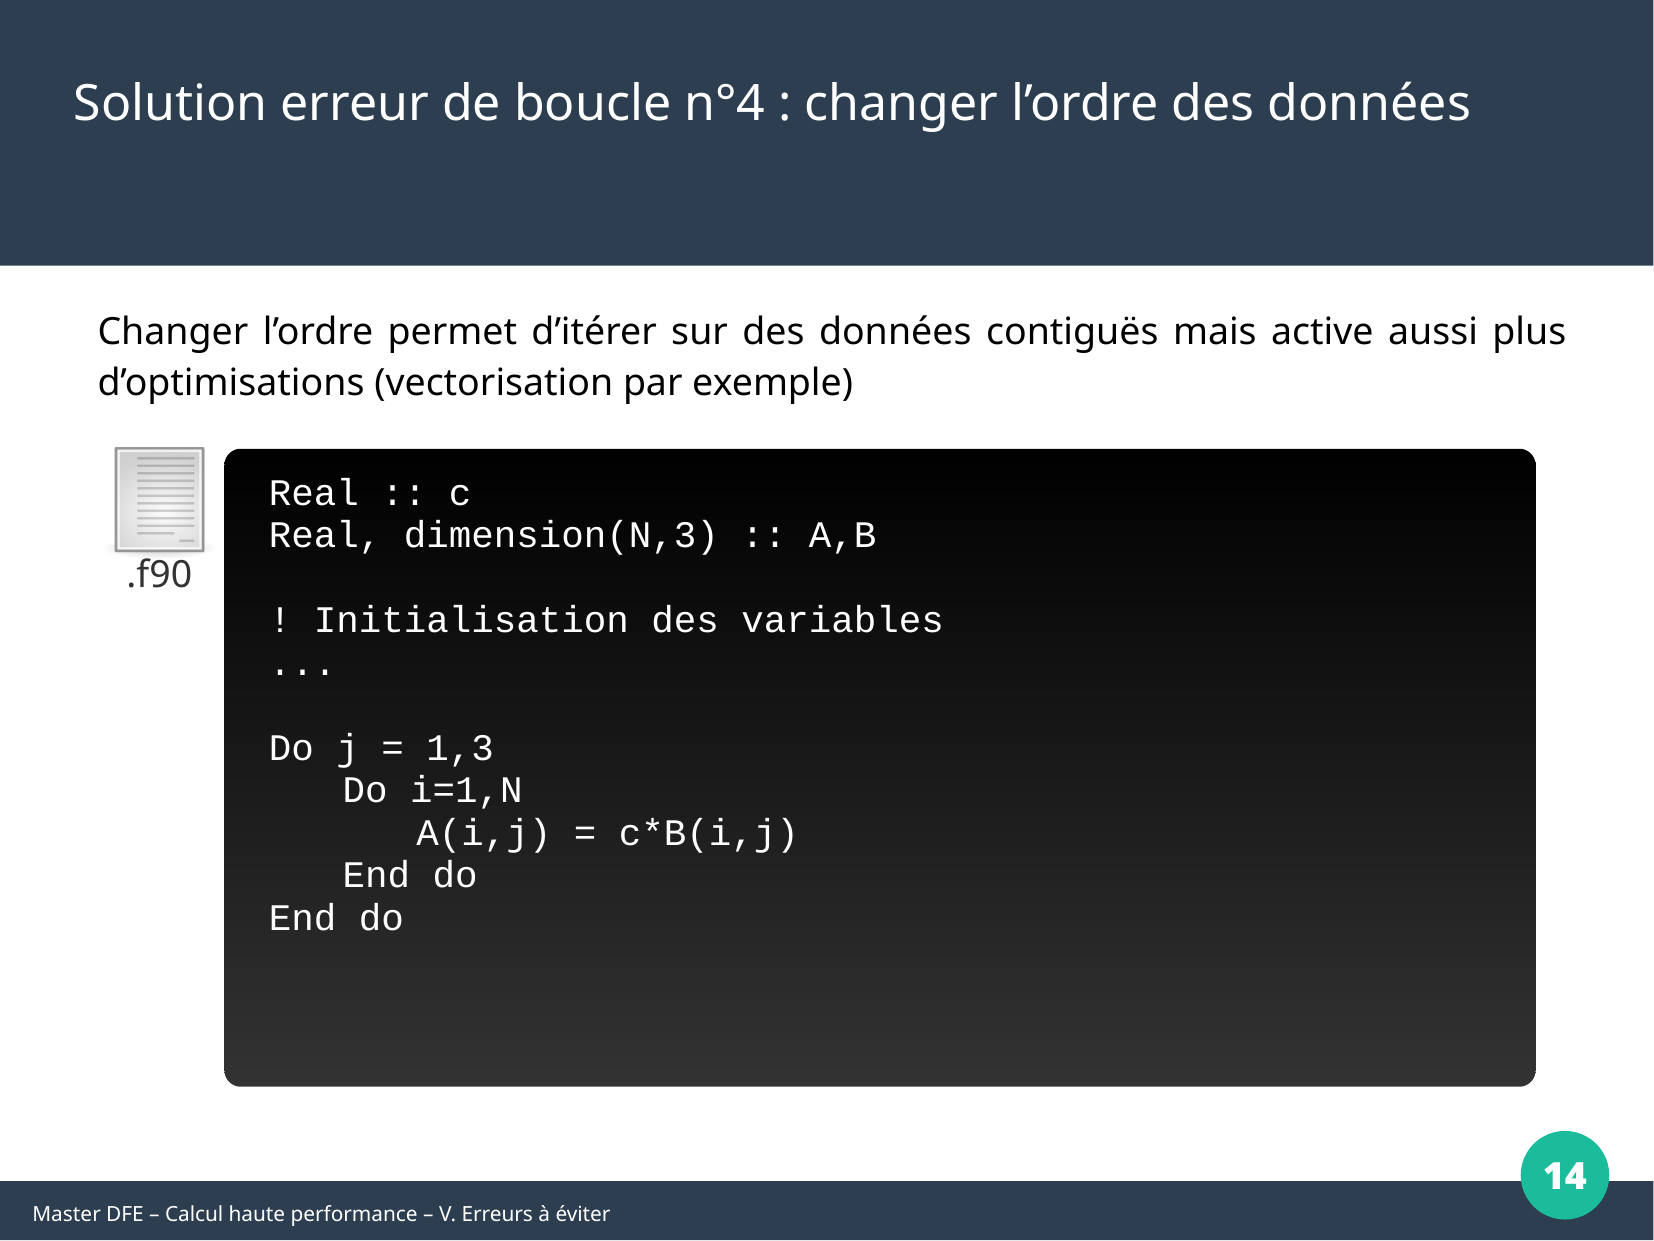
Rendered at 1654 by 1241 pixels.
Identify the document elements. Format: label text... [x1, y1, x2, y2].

text_box [224, 448, 1536, 1087]
text_box .f90 [82, 539, 237, 606]
text_box Changer l’ordre permet d’itérer sur des données contiguës mais active aussi plus d’optimisations (vectorisation par exemple) [82, 297, 1583, 414]
picture [100, 442, 219, 539]
text_box Real :: c Real, dimension(N,3) :: A,B ! Initialisation des variables ... Do j = 1,3 Do i=1,N A(i,j) = c*B(i,j) End do End do [253, 466, 1524, 961]
text_box Master DFE – Calcul haute performance – V. Erreurs à éviter [17, 1191, 1436, 1235]
text_box Solution erreur de boucle n°4 : changer l’ordre des données [59, 59, 1619, 209]
